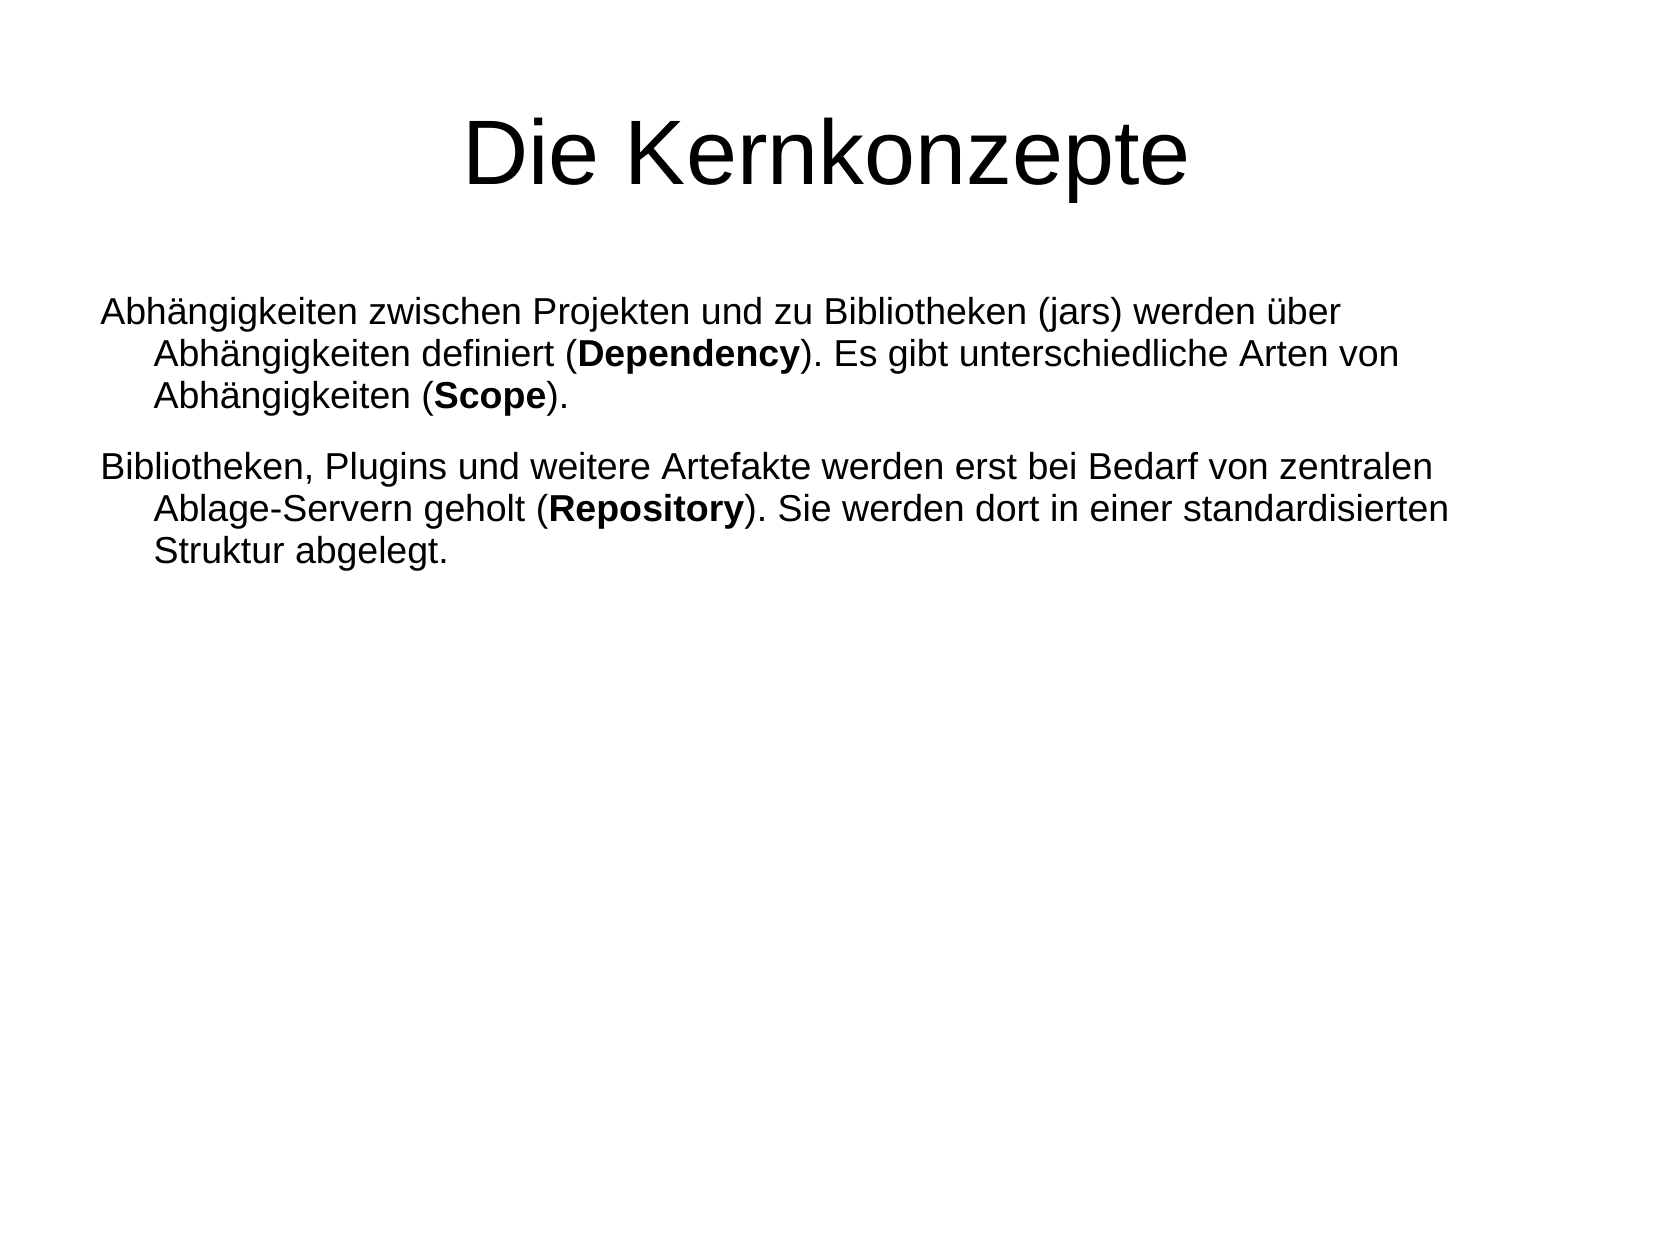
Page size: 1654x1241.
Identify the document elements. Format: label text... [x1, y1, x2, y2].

title Die Kernkonzepte [82, 56, 1571, 250]
list Abhängigkeiten zwischen Projekten und zu Bibliotheken (jars) werden über Abhängigkeiten definiert (Dependency). Es gibt unterschiedliche Arten von Abhängigkeiten (Scope). Bibliotheken, Plugins und weitere Artefakte werden erst bei Bedarf von zentralen Ablage-Servern geholt (Repository). Sie werden dort in einer standardisierten Struktur abgelegt. [82, 290, 1571, 1094]
